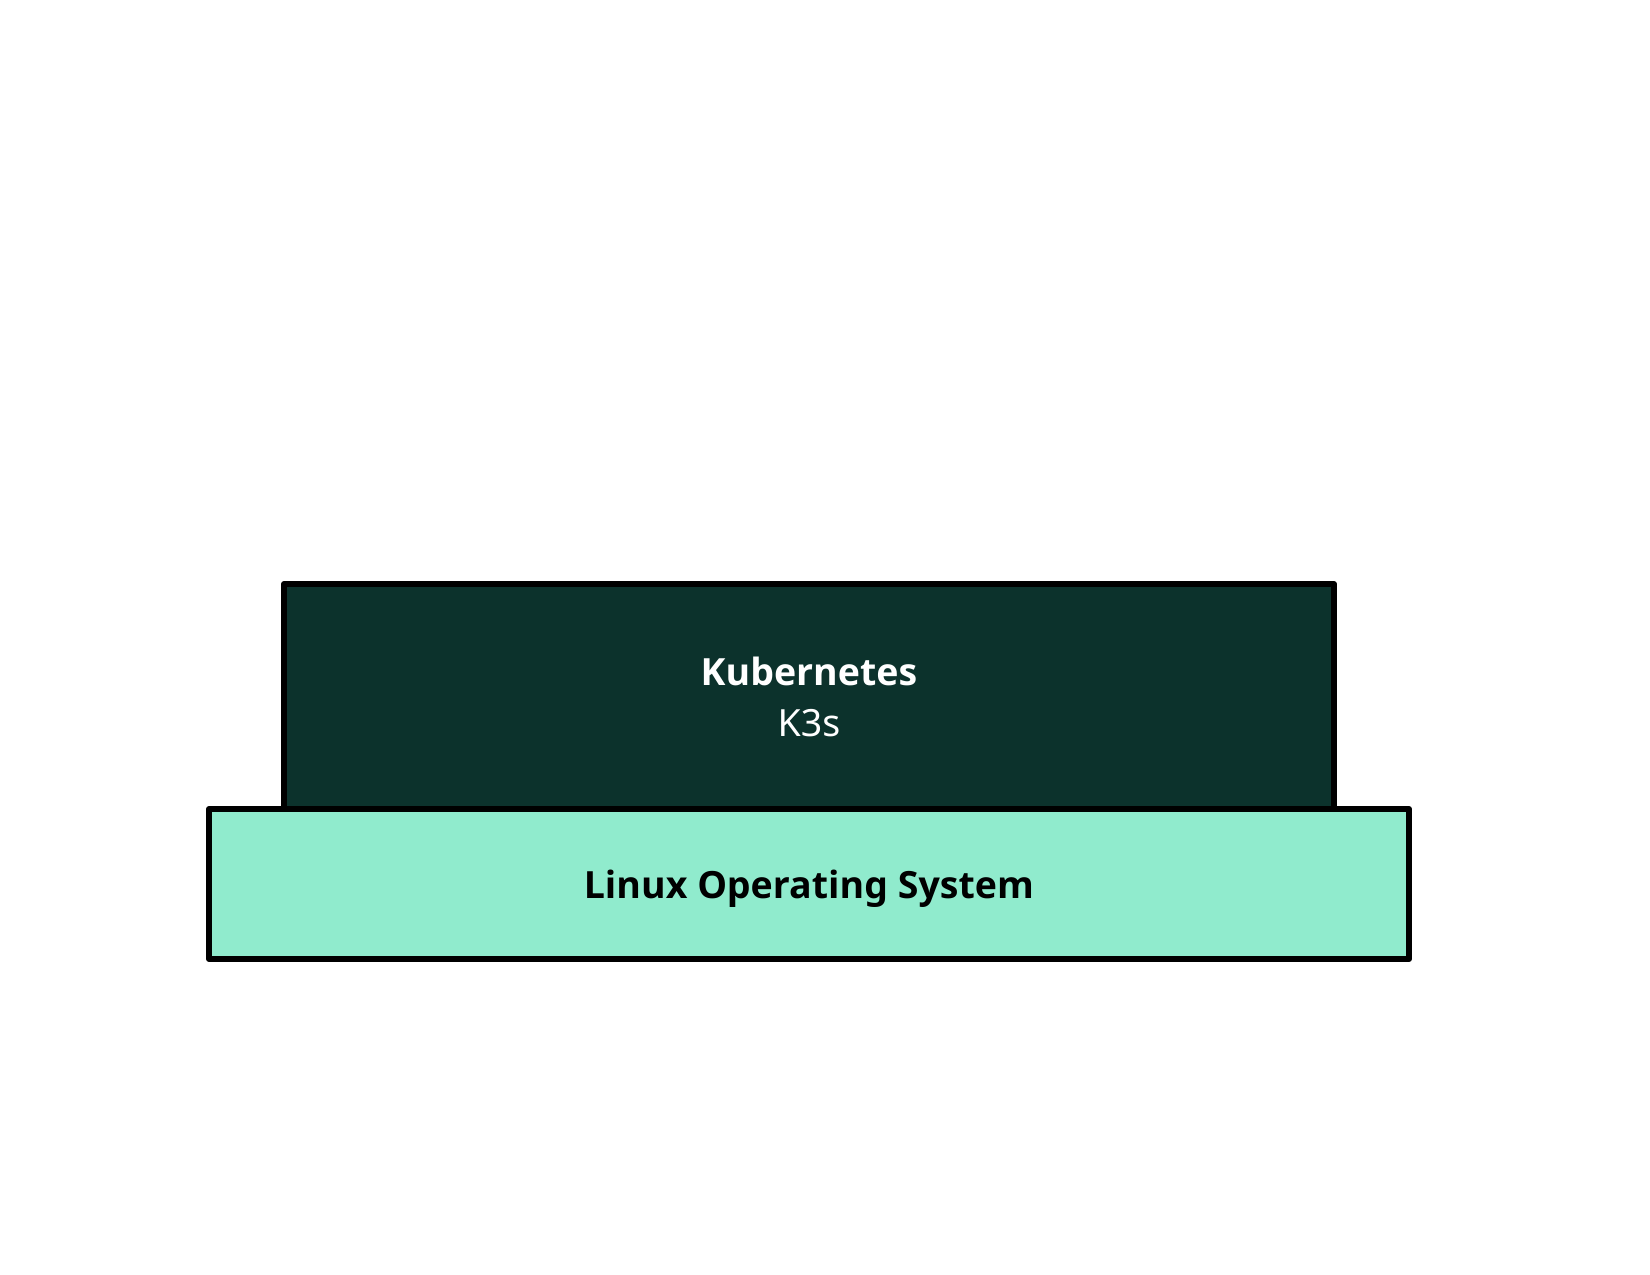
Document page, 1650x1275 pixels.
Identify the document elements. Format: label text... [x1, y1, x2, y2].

text_box Kubernetes K3s [284, 584, 1335, 810]
text_box Linux Operating System [209, 809, 1410, 960]
